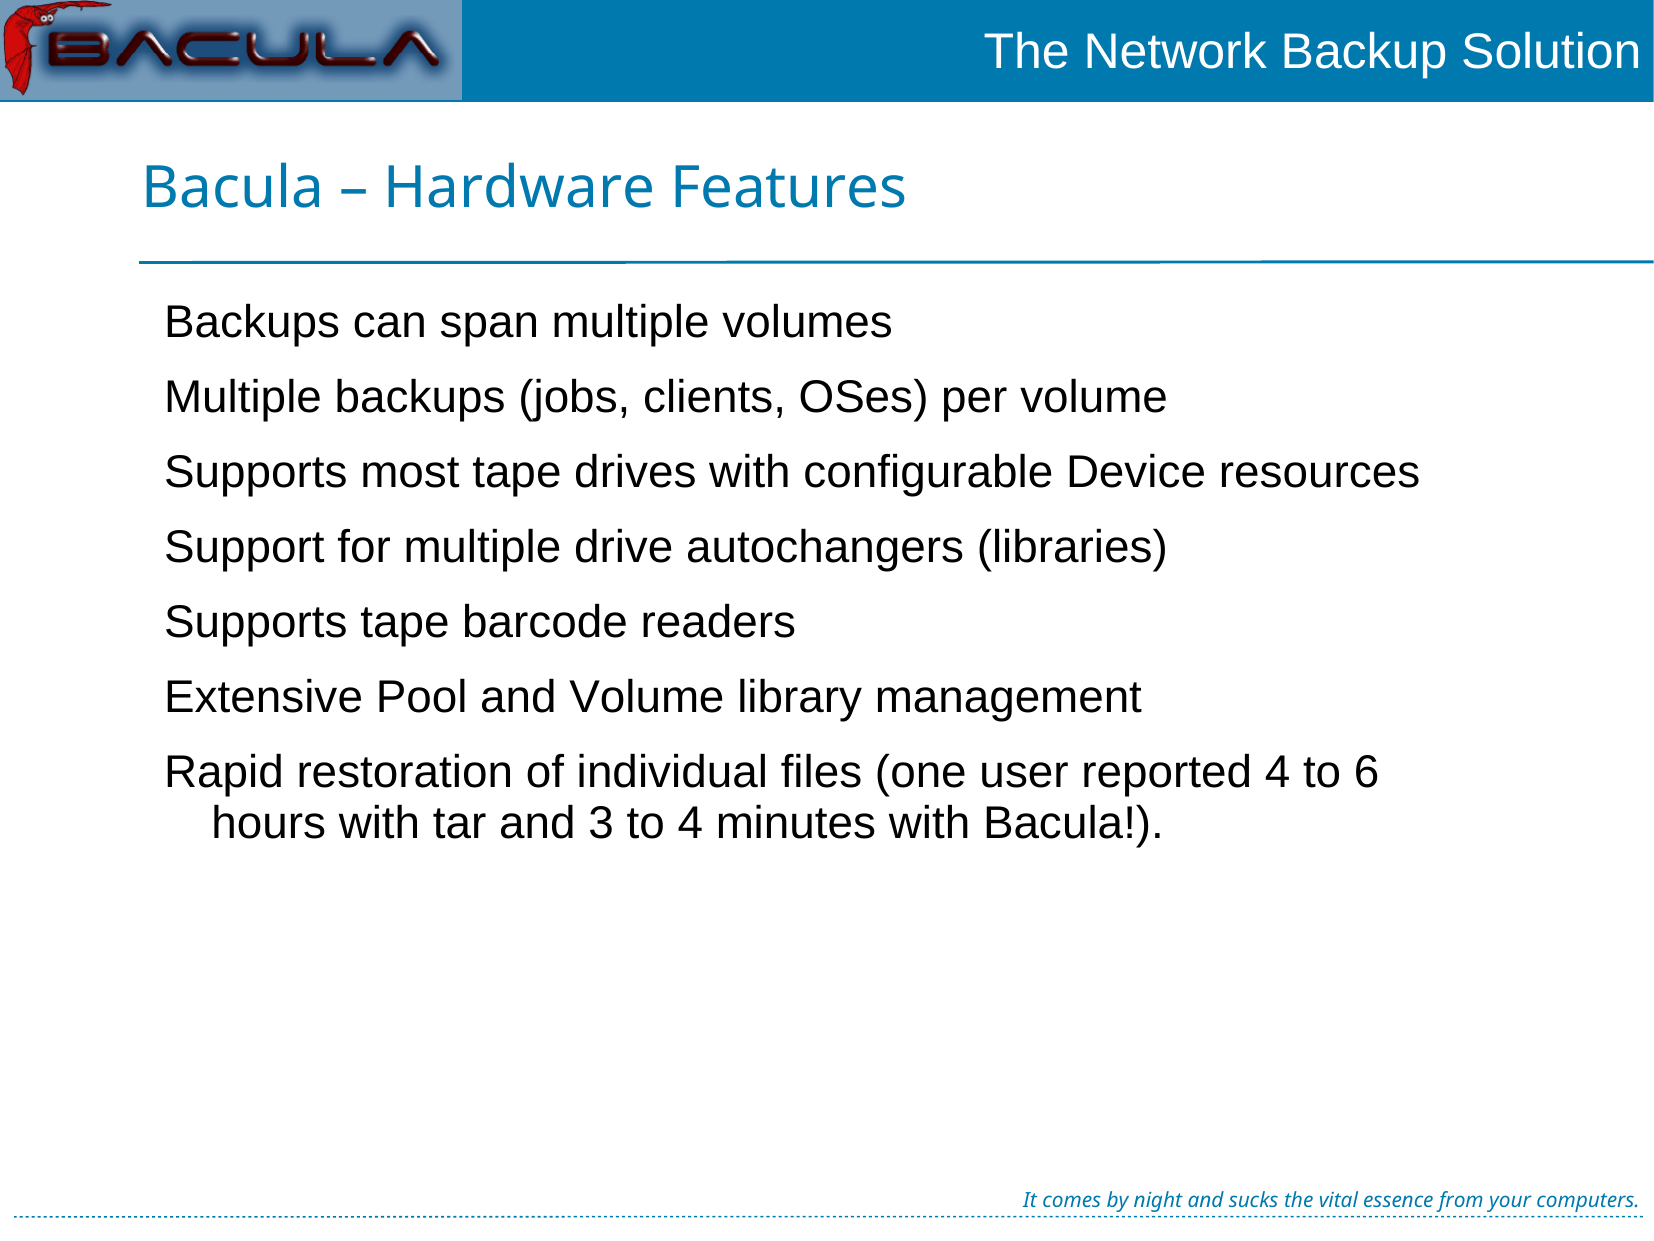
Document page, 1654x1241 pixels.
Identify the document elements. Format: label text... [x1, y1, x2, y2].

picture [0, 0, 461, 99]
list Backups can span multiple volumes Multiple backups (jobs, clients, OSes) per volume Supports most tape drives with configurable Device resources Support for multiple drive autochangers (libraries) Supports tape barcode readers Extensive Pool and Volume library management Rapid restoration of individual files (one user reported 4 to 6 hours with tar and 3 to 4 minutes with Bacula!). [69, 296, 1463, 1051]
title Bacula – Hardware Features [141, 112, 1501, 226]
